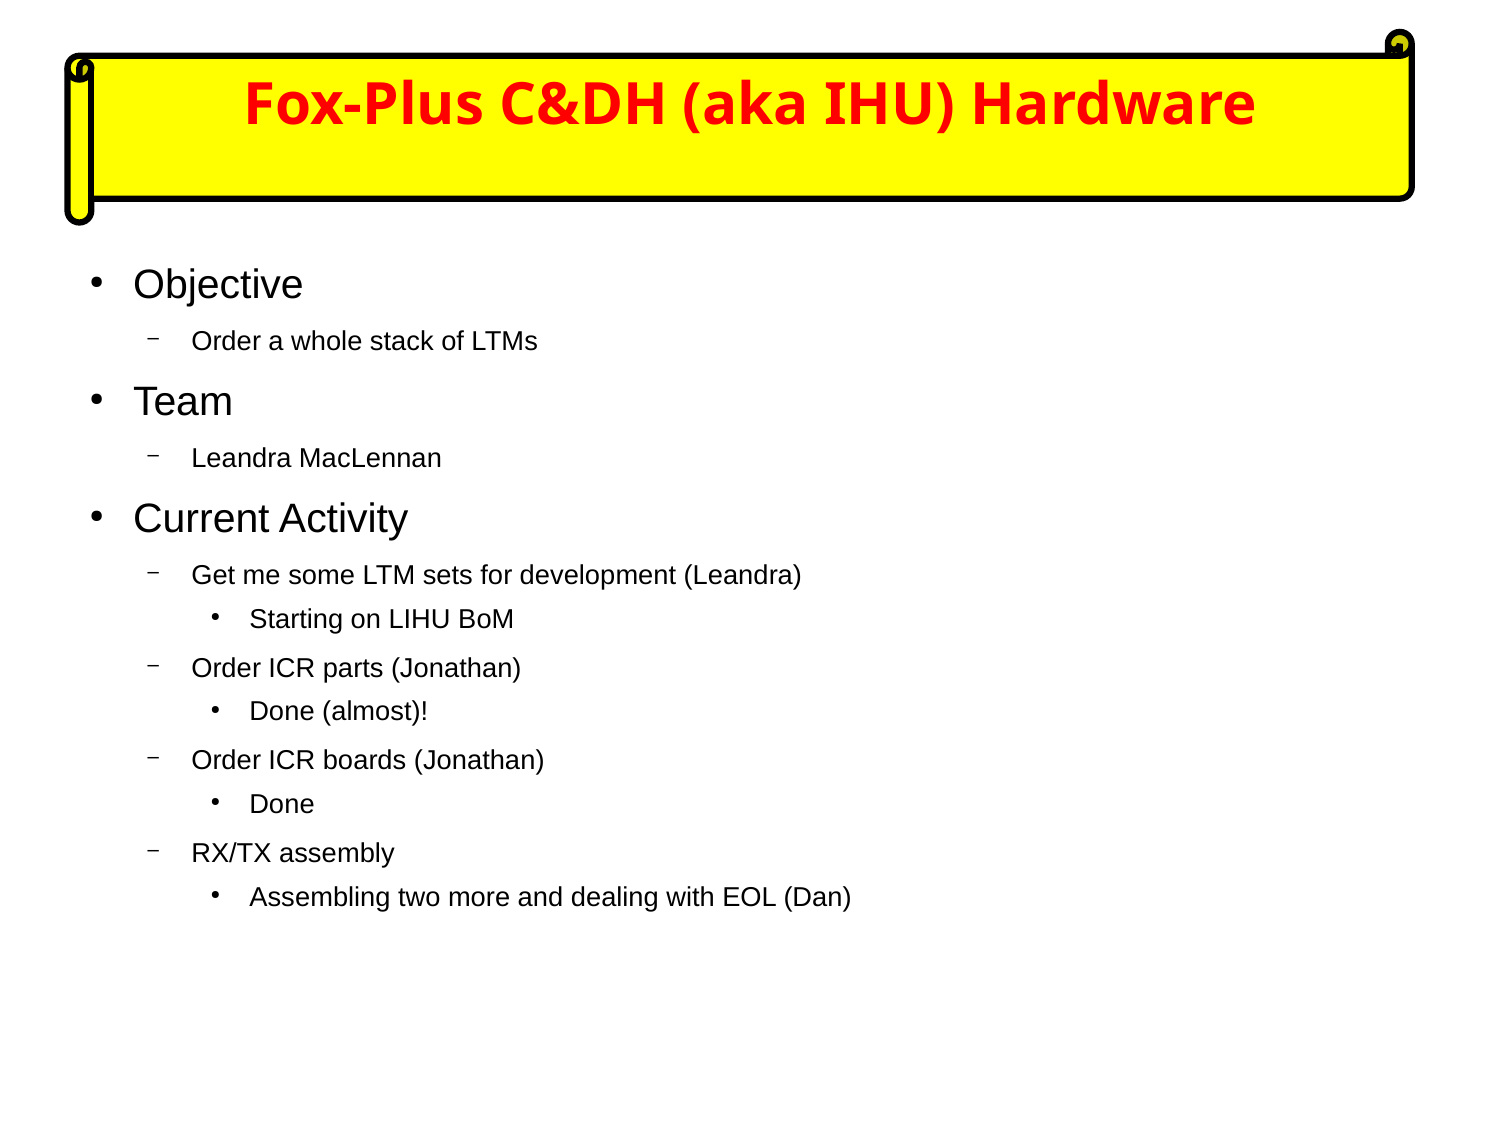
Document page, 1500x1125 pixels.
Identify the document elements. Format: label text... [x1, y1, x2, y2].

text_box [72, 31, 1412, 58]
text_box Fox-Plus C&DH (aka IHU) Hardware [0, 58, 1500, 144]
list Objective Order a whole stack of LTMs Team Leandra MacLennan Current Activity Get me some LTM sets for development (Leandra) Starting on LIHU BoM Order ICR parts (Jonathan) Done (almost)! Order ICR boards (Jonathan) Done RX/TX assembly Assembling two more and dealing with EOL (Dan) [75, 263, 1426, 916]
text_box [67, 144, 1412, 223]
